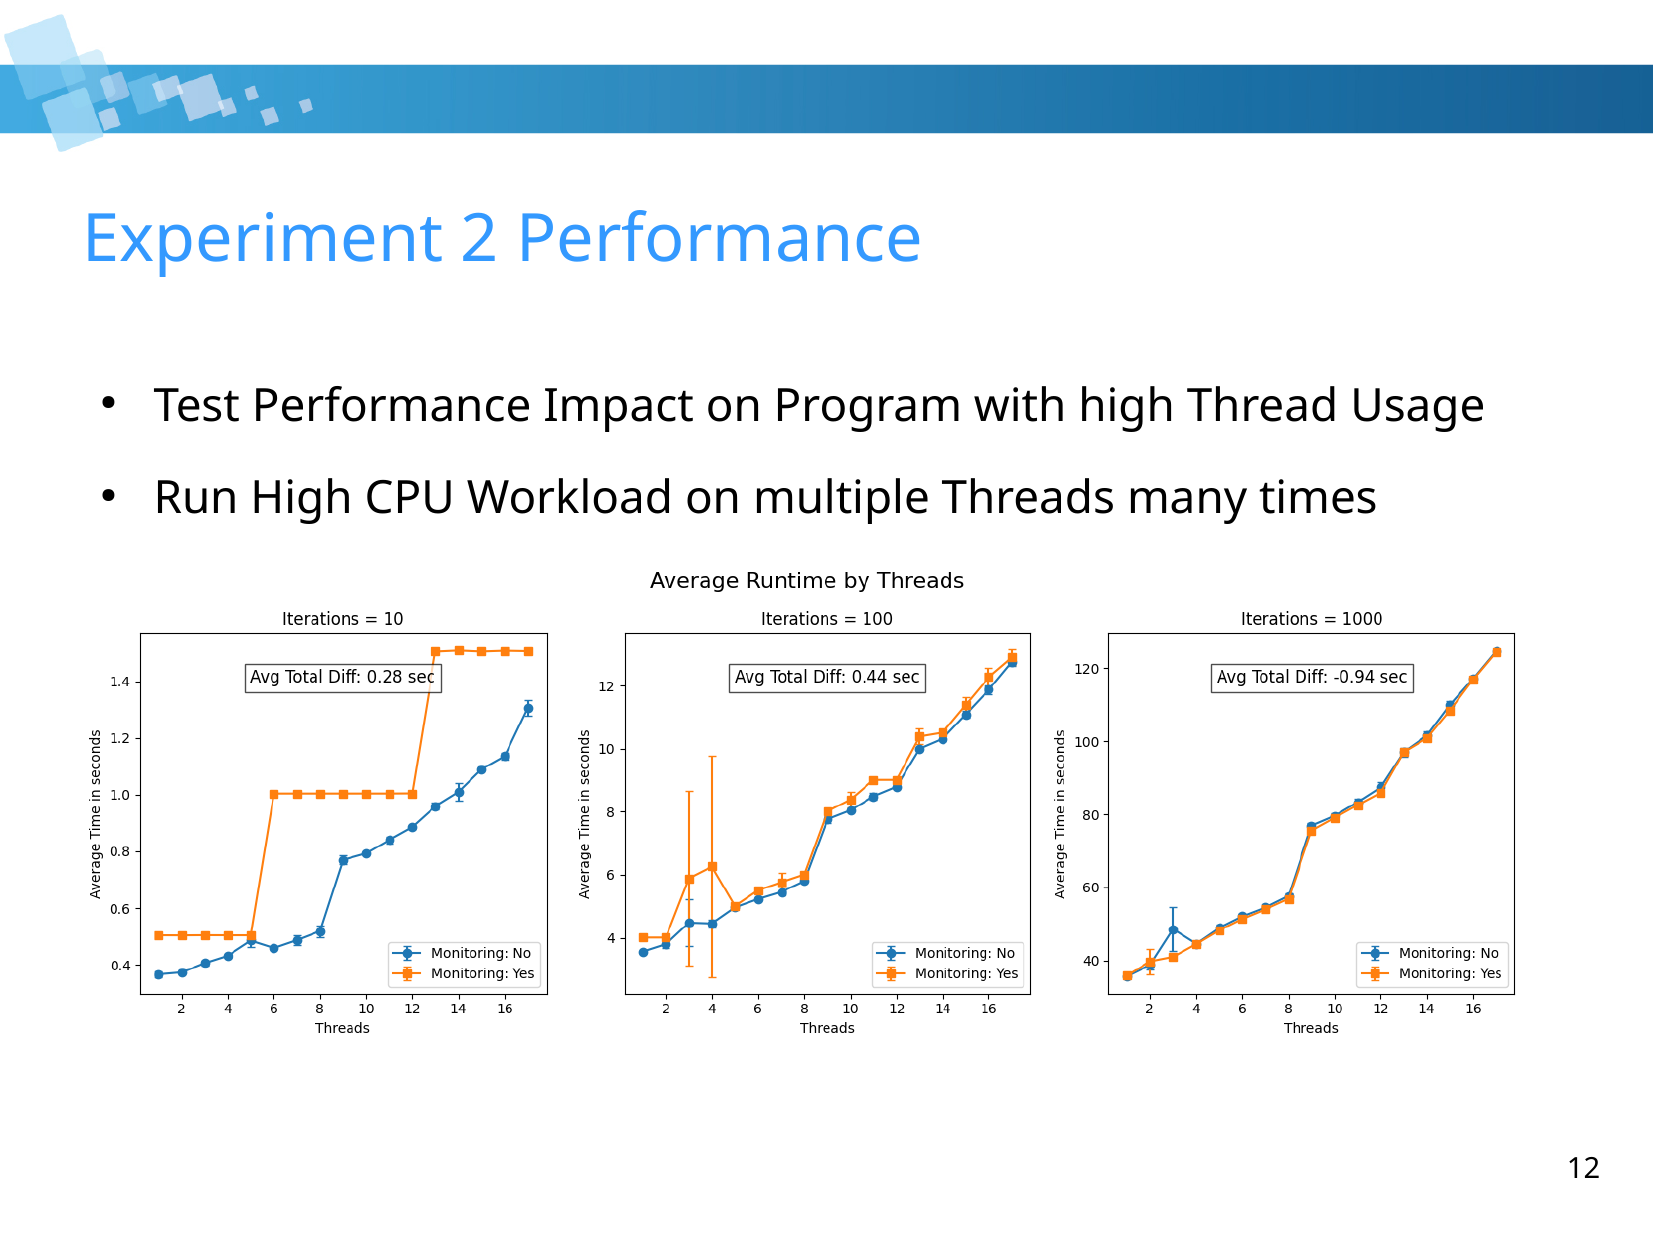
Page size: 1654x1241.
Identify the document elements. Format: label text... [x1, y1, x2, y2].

title Experiment 2 Performance [82, 132, 1571, 340]
list Test Performance Impact on Program with high Thread Usage Run High CPU Workload on multiple Threads many times [82, 372, 1571, 1093]
picture [0, 0, 1653, 1238]
